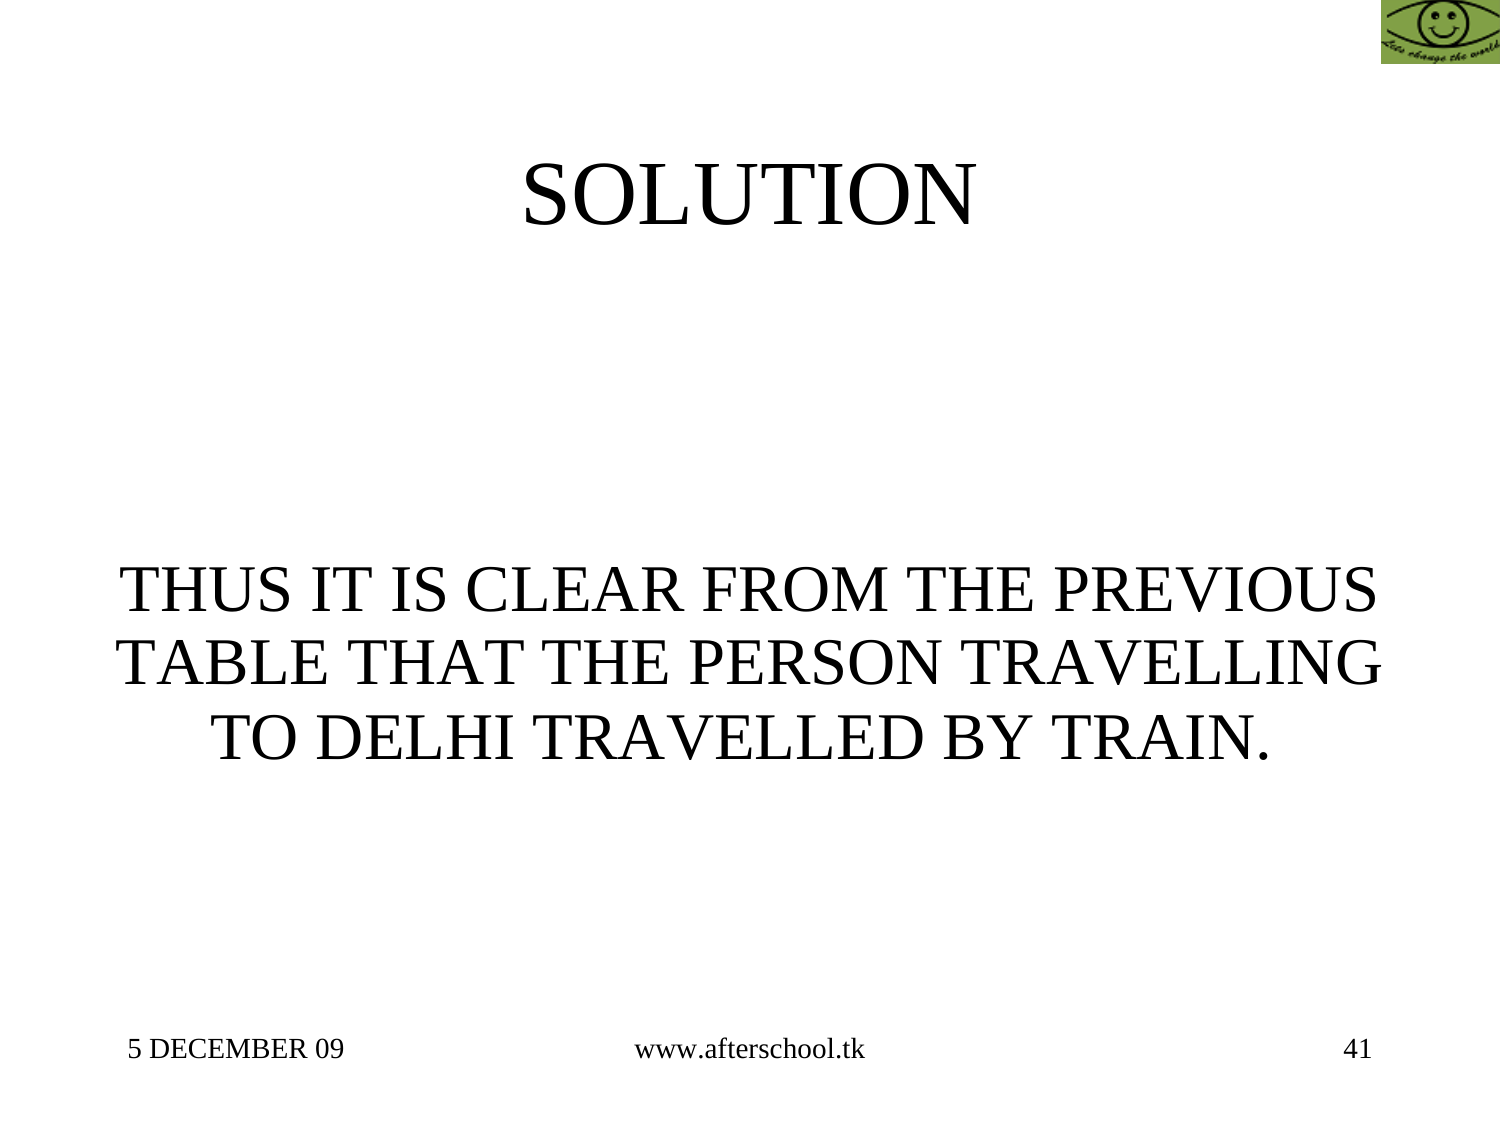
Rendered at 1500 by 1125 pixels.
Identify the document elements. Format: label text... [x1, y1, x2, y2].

picture [1381, 0, 1500, 64]
title SOLUTION [112, 107, 1388, 281]
subtitle THUS IT IS CLEAR FROM THE PREVIOUS TABLE THAT THE PERSON TRAVELLING TO DELHI TRAVELLED BY TRAIN. [112, 332, 1388, 993]
